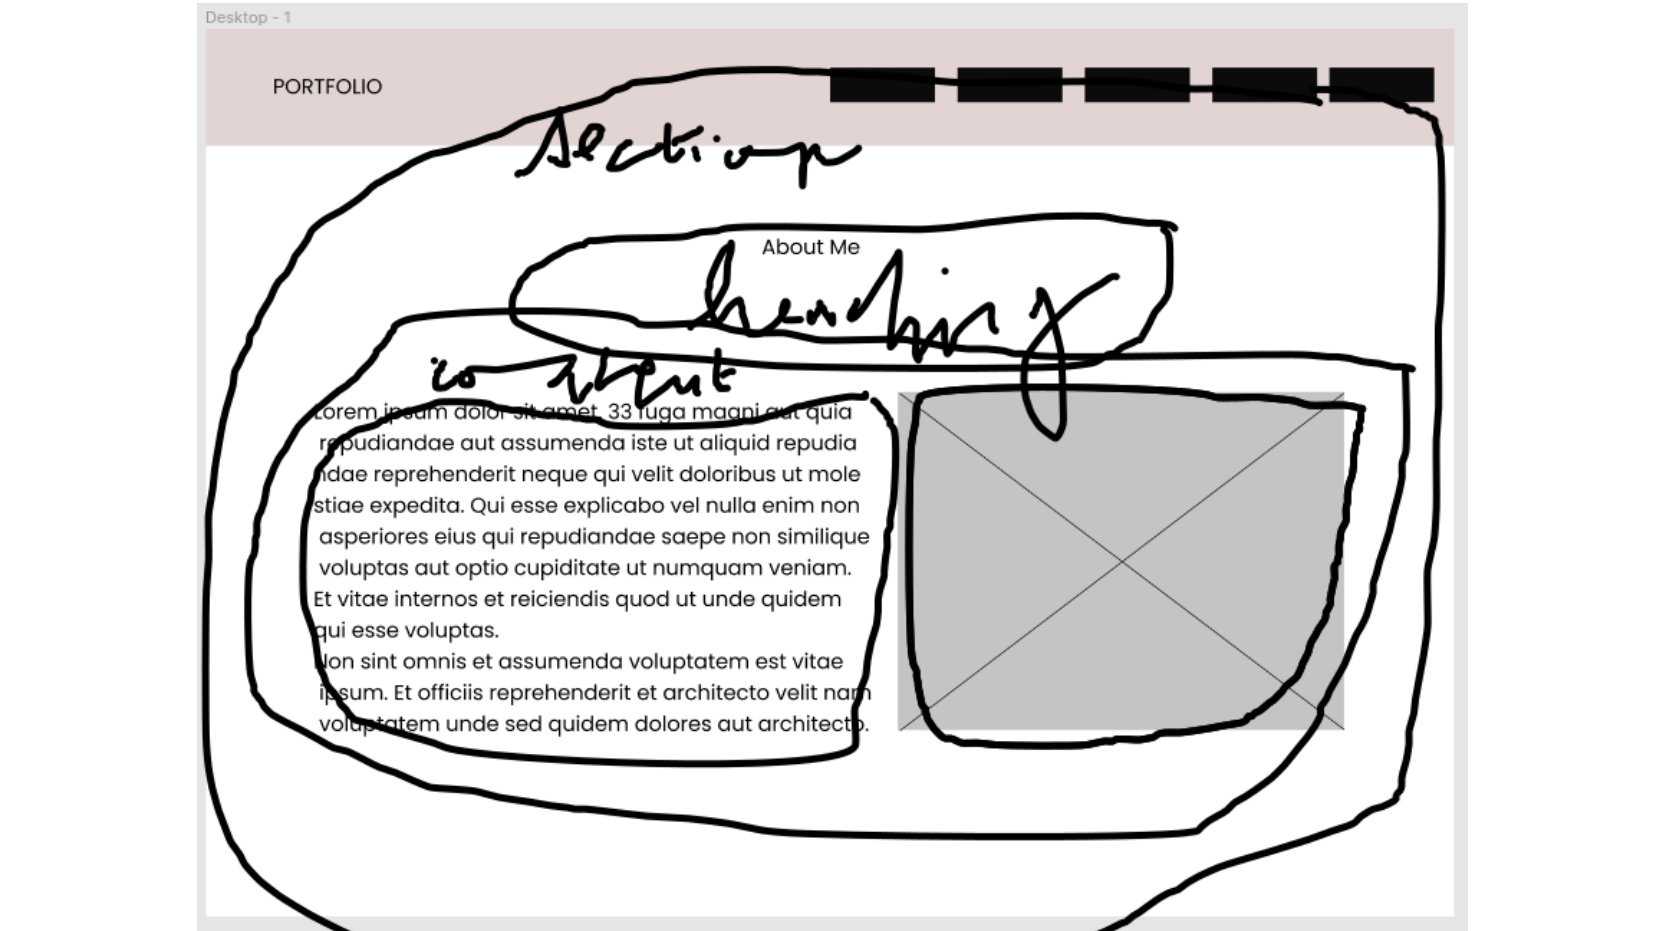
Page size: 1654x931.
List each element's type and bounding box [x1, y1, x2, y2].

picture [197, 3, 1468, 931]
